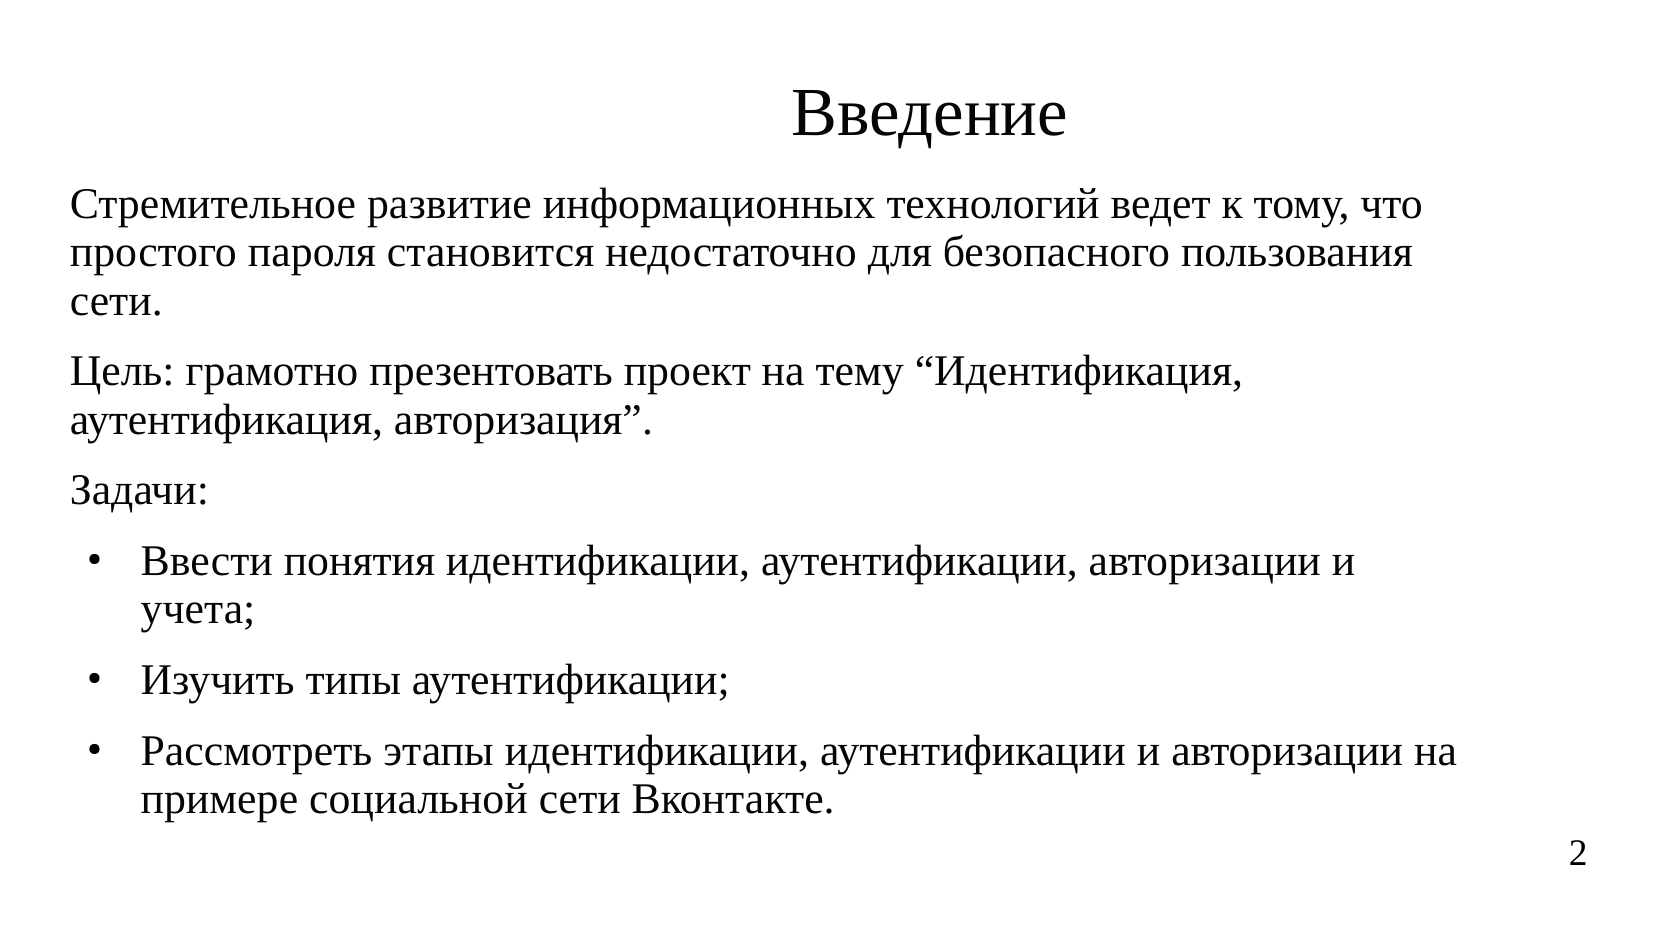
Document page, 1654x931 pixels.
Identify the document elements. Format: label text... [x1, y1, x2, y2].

list Стремительное развитие информационных технологий ведет к тому, что простого пароля становится недостаточно для безопасного пользования сети. Цель: грамотно презентовать проект на тему “Идентификация, аутентификация, авторизация”. Задачи: Ввести понятия идентификации, аутентификации, авторизации и учета; Изучить типы аутентификации; Рассмотреть этапы идентификации, аутентификации и авторизации на примере социальной сети Вконтакте. [69, 179, 1463, 901]
title Введение [265, 35, 1595, 189]
text_box 2 [975, 825, 1603, 881]
